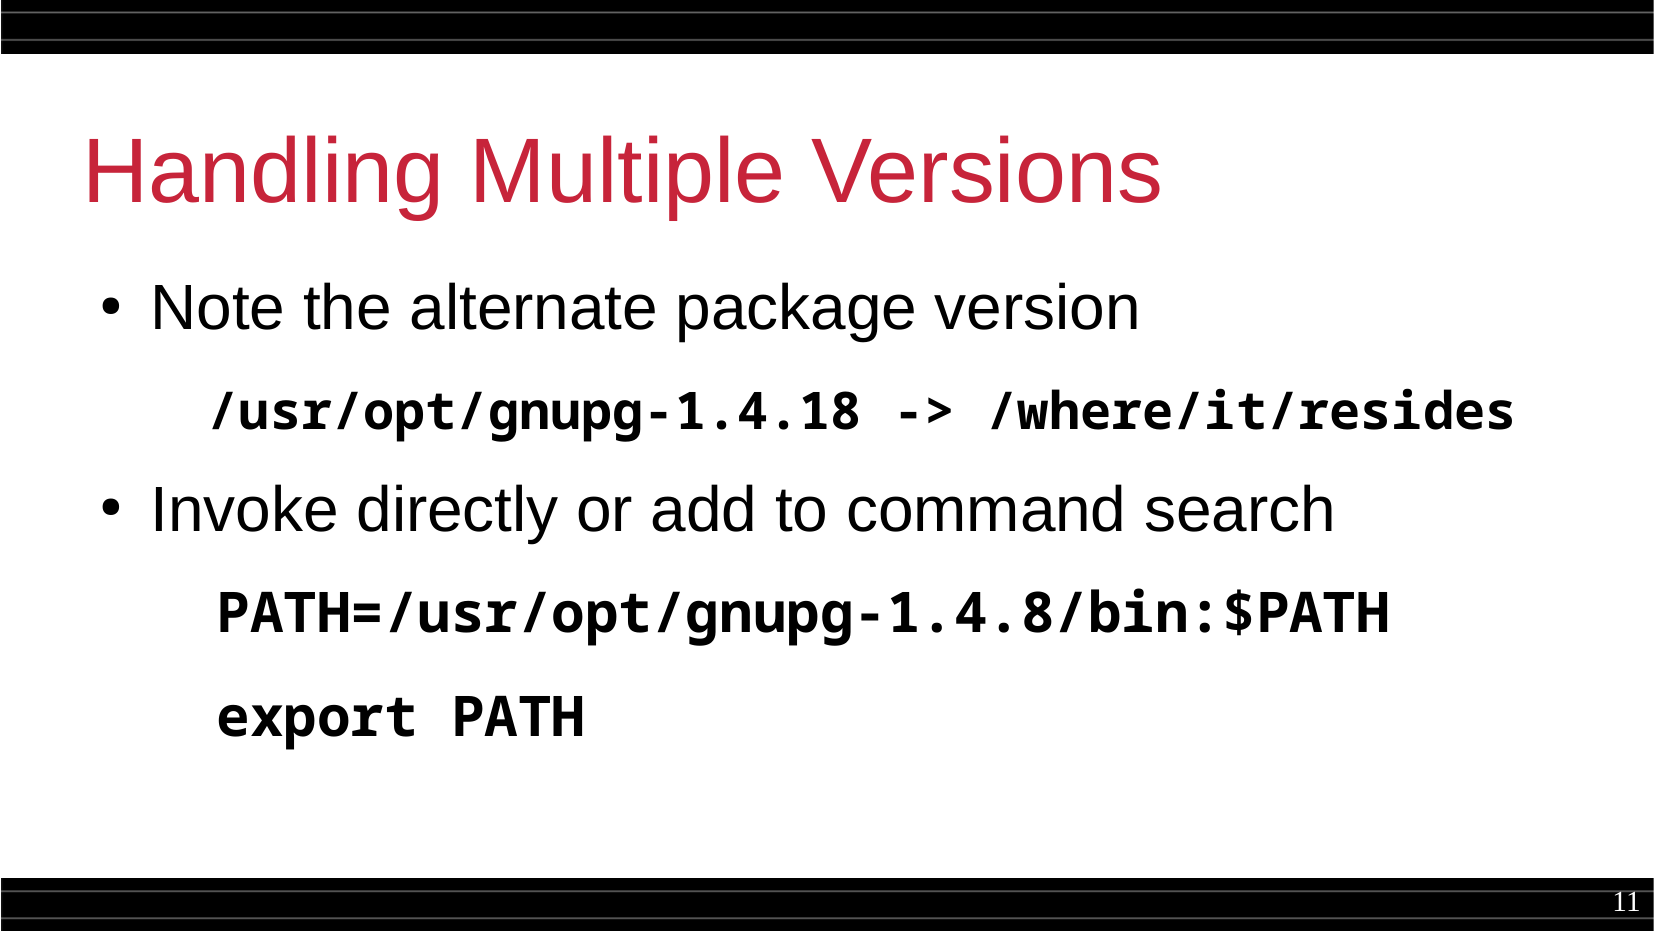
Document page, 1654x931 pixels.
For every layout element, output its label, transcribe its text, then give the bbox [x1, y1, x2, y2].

picture [1, 878, 1654, 931]
picture [1, 0, 1654, 54]
title Handling Multiple Versions [82, 92, 1571, 249]
list Note the alternate package version /usr/opt/gnupg-1.4.18 -> /where/it/resides Invoke directly or add to command search PATH=/usr/opt/gnupg-1.4.8/bin:$PATH export PATH [82, 271, 1651, 758]
